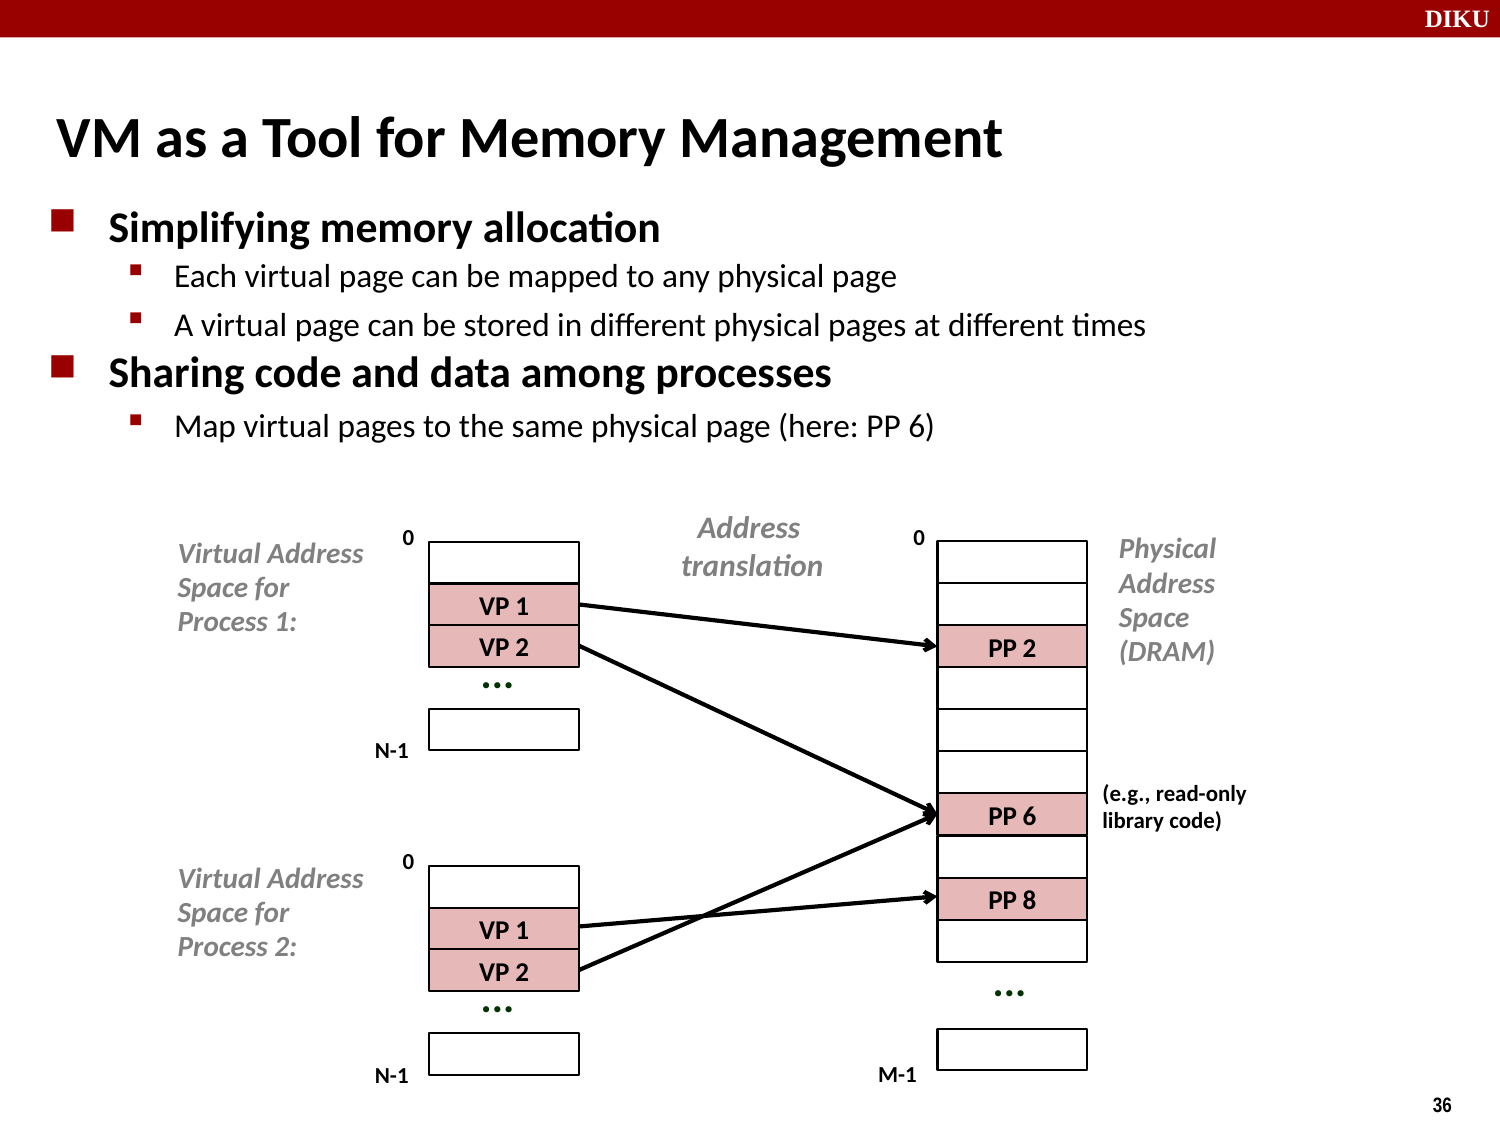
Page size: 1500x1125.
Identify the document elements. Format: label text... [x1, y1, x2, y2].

text_box Virtual Address Space for Process 1: [162, 528, 388, 721]
text_box 0 [387, 841, 433, 891]
text_box (e.g., read-only library code) [1088, 772, 1326, 857]
text_box N-1 [359, 1054, 433, 1104]
text_box VM as a Tool for Memory Management [41, 87, 1455, 182]
text_box 0 [898, 516, 944, 566]
text_box N-1 [359, 729, 433, 779]
text_box Simplifying memory allocation Each virtual page can be mapped to any physical page A virtual page can be stored in different physical pages at different times Sharing code and data among processes Map virtual pages to the same physical page (here: PP 6) [37, 200, 1475, 513]
text_box Address translation [642, 500, 863, 615]
text_box VP 2 [429, 624, 580, 667]
text_box ... [465, 646, 536, 721]
text_box VP 1 [429, 583, 580, 624]
text_box Virtual Address Space for Process 2: [162, 853, 388, 1046]
text_box 0 [387, 516, 433, 566]
text_box PP 6 [937, 793, 1088, 835]
text_box VP 2 [429, 949, 580, 992]
text_box ... [977, 954, 1048, 1029]
text_box ... [465, 970, 536, 1045]
text_box VP 1 [429, 907, 580, 949]
text_box Physical Address Space (DRAM) [1104, 524, 1280, 717]
text_box PP 8 [937, 877, 1088, 919]
text_box M-1 [863, 1053, 943, 1103]
text_box PP 2 [937, 625, 1088, 666]
